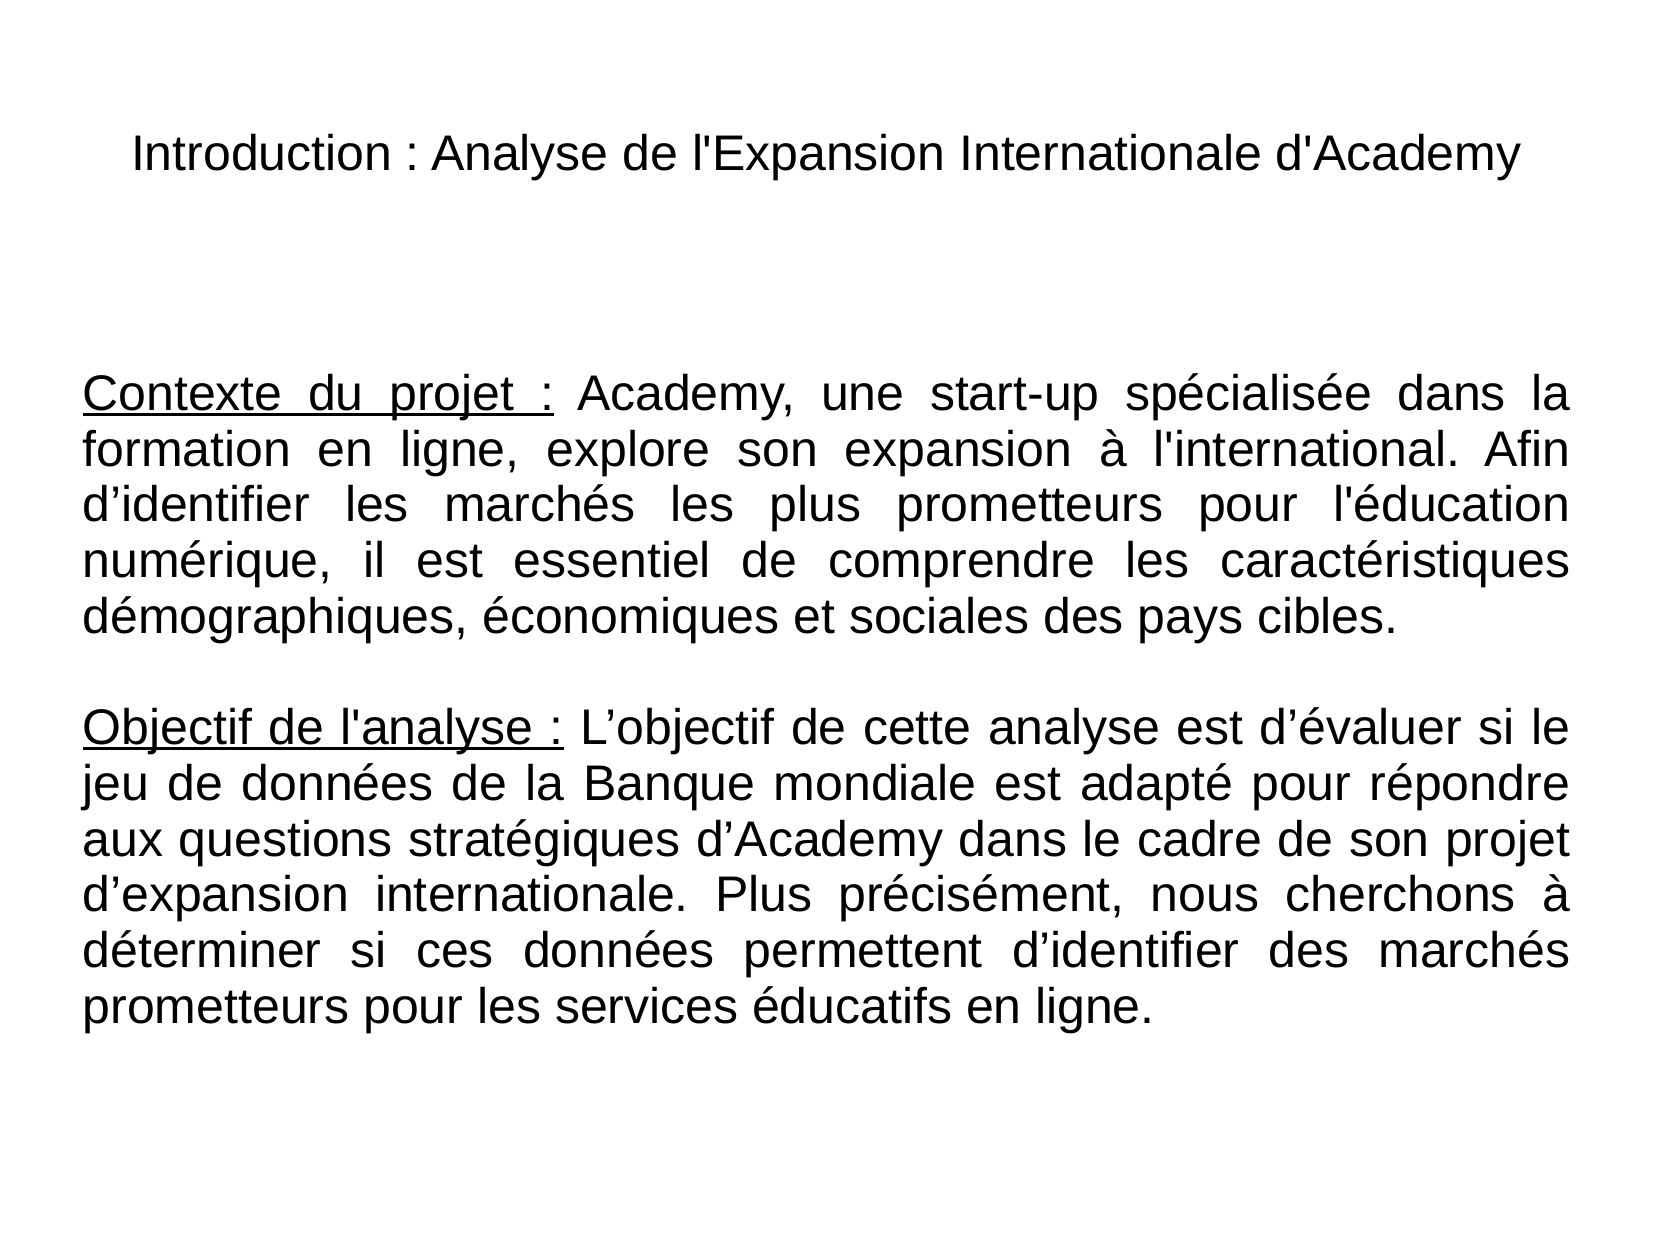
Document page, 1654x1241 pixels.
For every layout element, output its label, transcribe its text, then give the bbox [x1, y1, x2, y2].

subtitle Contexte du projet : Academy, une start-up spécialisée dans la formation en ligne, explore son expansion à l'international. Afin d’identifier les marchés les plus prometteurs pour l'éducation numérique, il est essentiel de comprendre les caractéristiques démographiques, économiques et sociales des pays cibles. Objectif de l'analyse : L’objectif de cette analyse est d’évaluer si le jeu de données de la Banque mondiale est adapté pour répondre aux questions stratégiques d’Academy dans le cadre de son projet d’expansion internationale. Plus précisément, nous cherchons à déterminer si ces données permettent d’identifier des marchés prometteurs pour les services éducatifs en ligne. [82, 290, 1571, 1109]
title Introduction : Analyse de l'Expansion Internationale d'Academy [82, 49, 1571, 257]
